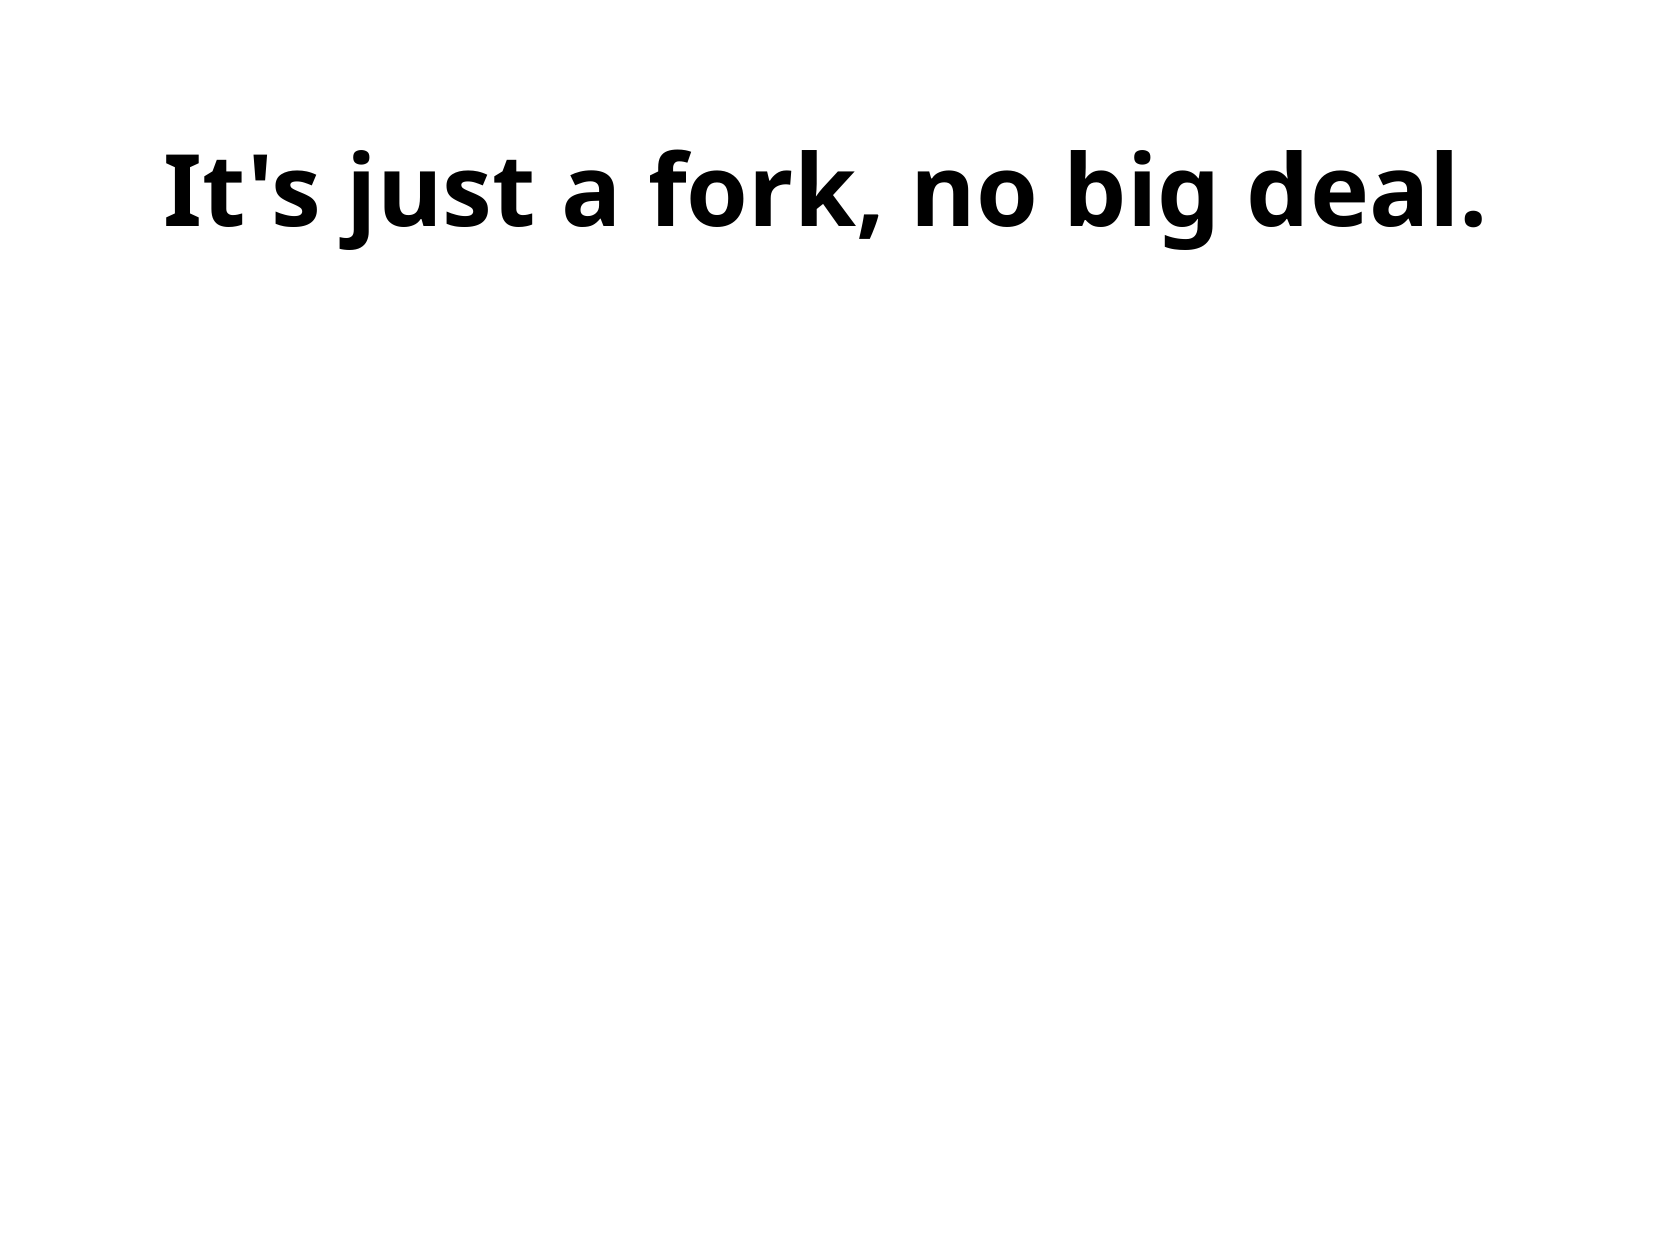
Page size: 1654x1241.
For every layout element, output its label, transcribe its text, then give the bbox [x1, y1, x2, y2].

text_box It's just a fork, no big deal. [39, 111, 1615, 248]
